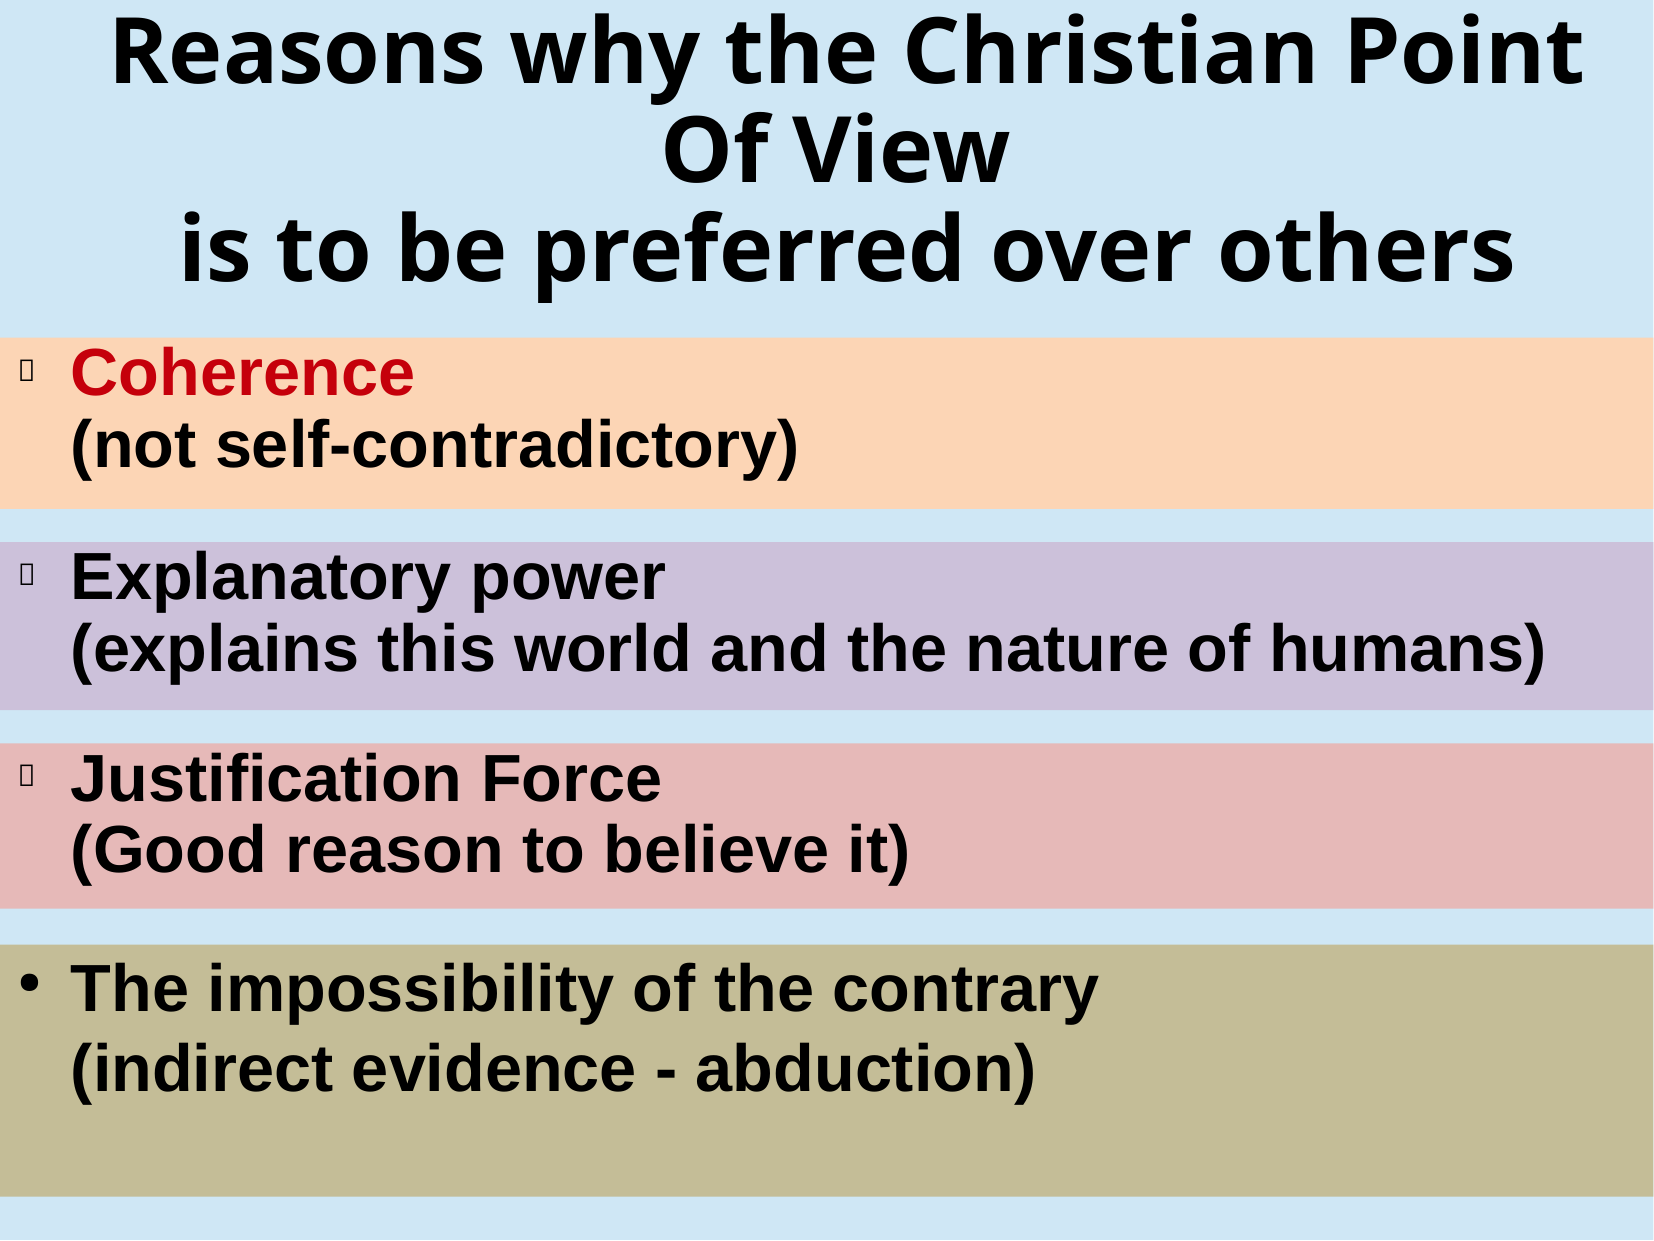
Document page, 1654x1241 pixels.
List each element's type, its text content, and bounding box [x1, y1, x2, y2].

list The impossibility of the contrary (indirect evidence - abduction) [0, 944, 1654, 1197]
title Reasons why the Christian Point Of View is to be preferred over others [82, 0, 1613, 307]
list Coherence (not self-contradictory) [0, 337, 1654, 509]
list Explanatory power (explains this world and the nature of humans) [0, 542, 1654, 711]
list Justification Force (Good reason to believe it) [0, 743, 1654, 909]
